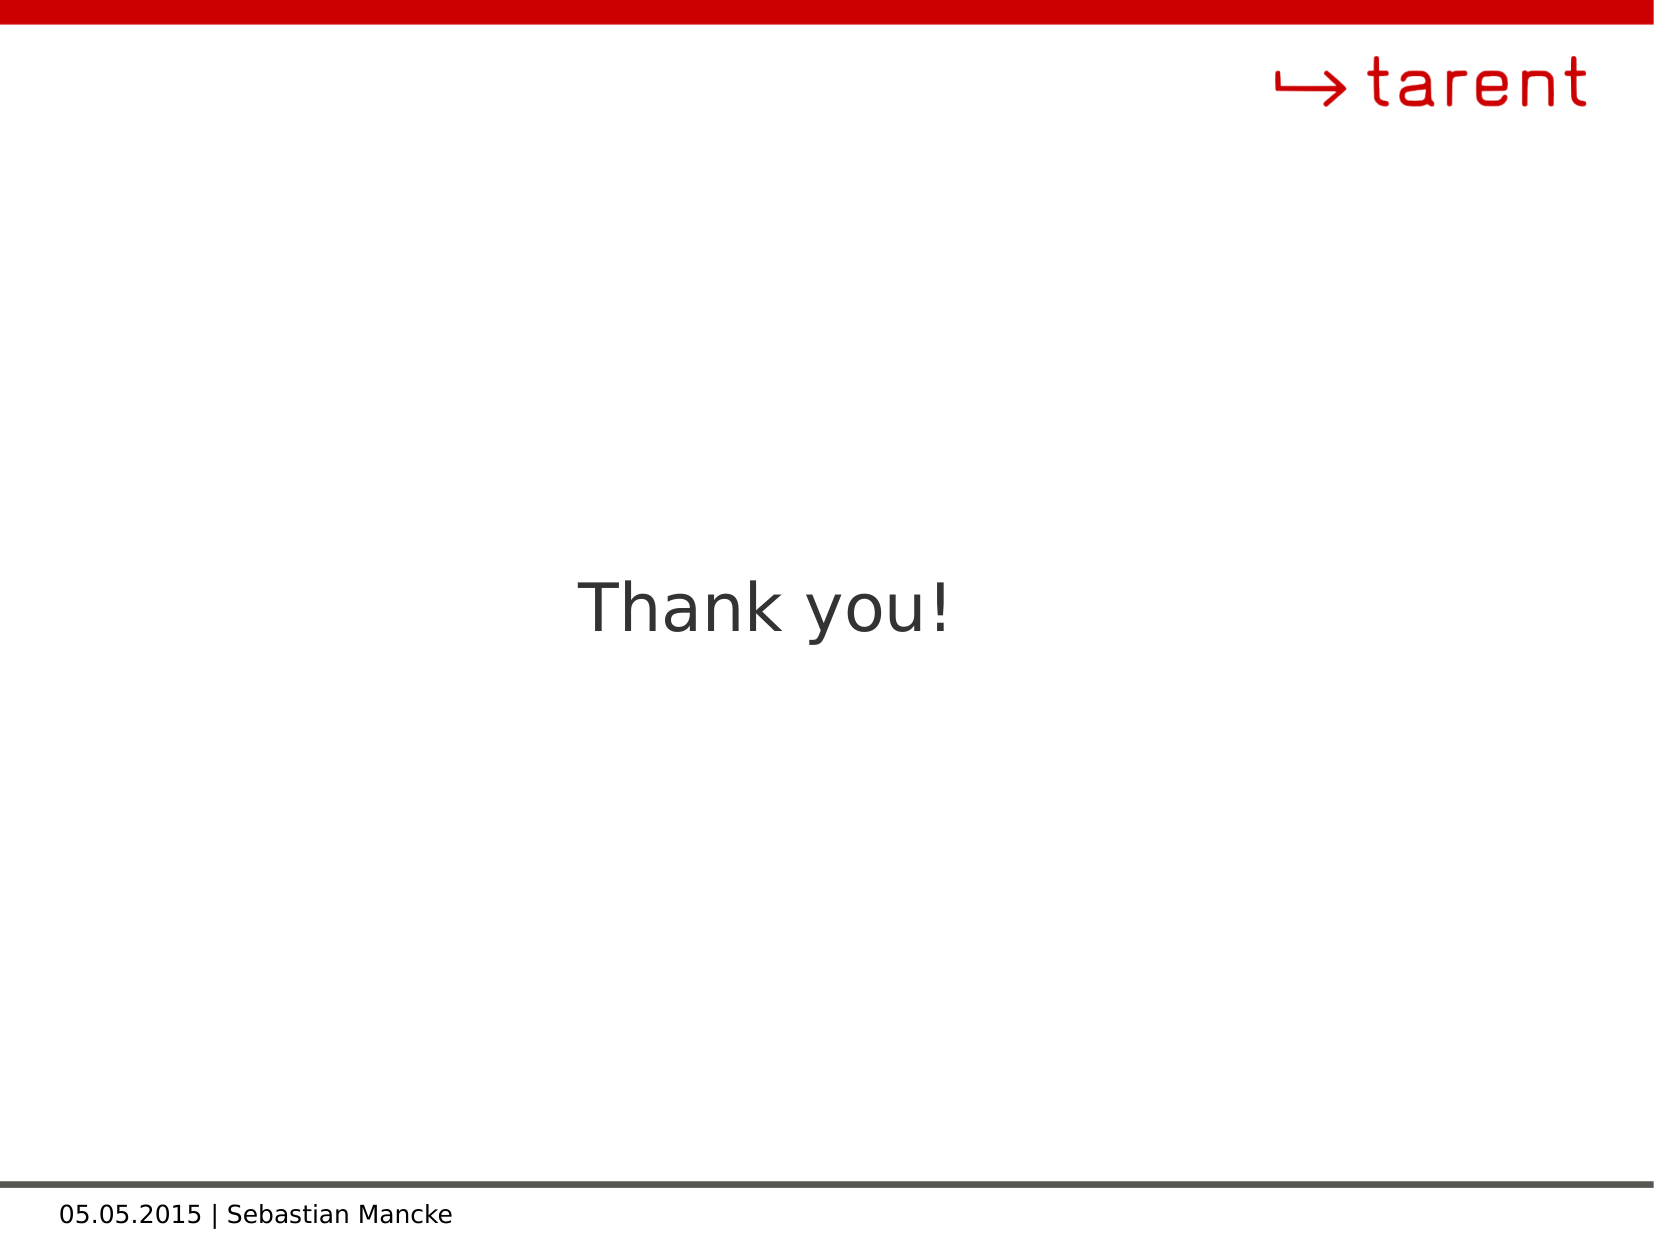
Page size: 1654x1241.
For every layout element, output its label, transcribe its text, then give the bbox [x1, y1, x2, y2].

picture [0, 1181, 1654, 1188]
picture [1253, 51, 1612, 120]
picture [0, 0, 1654, 26]
title Thank you! [578, 566, 1093, 650]
